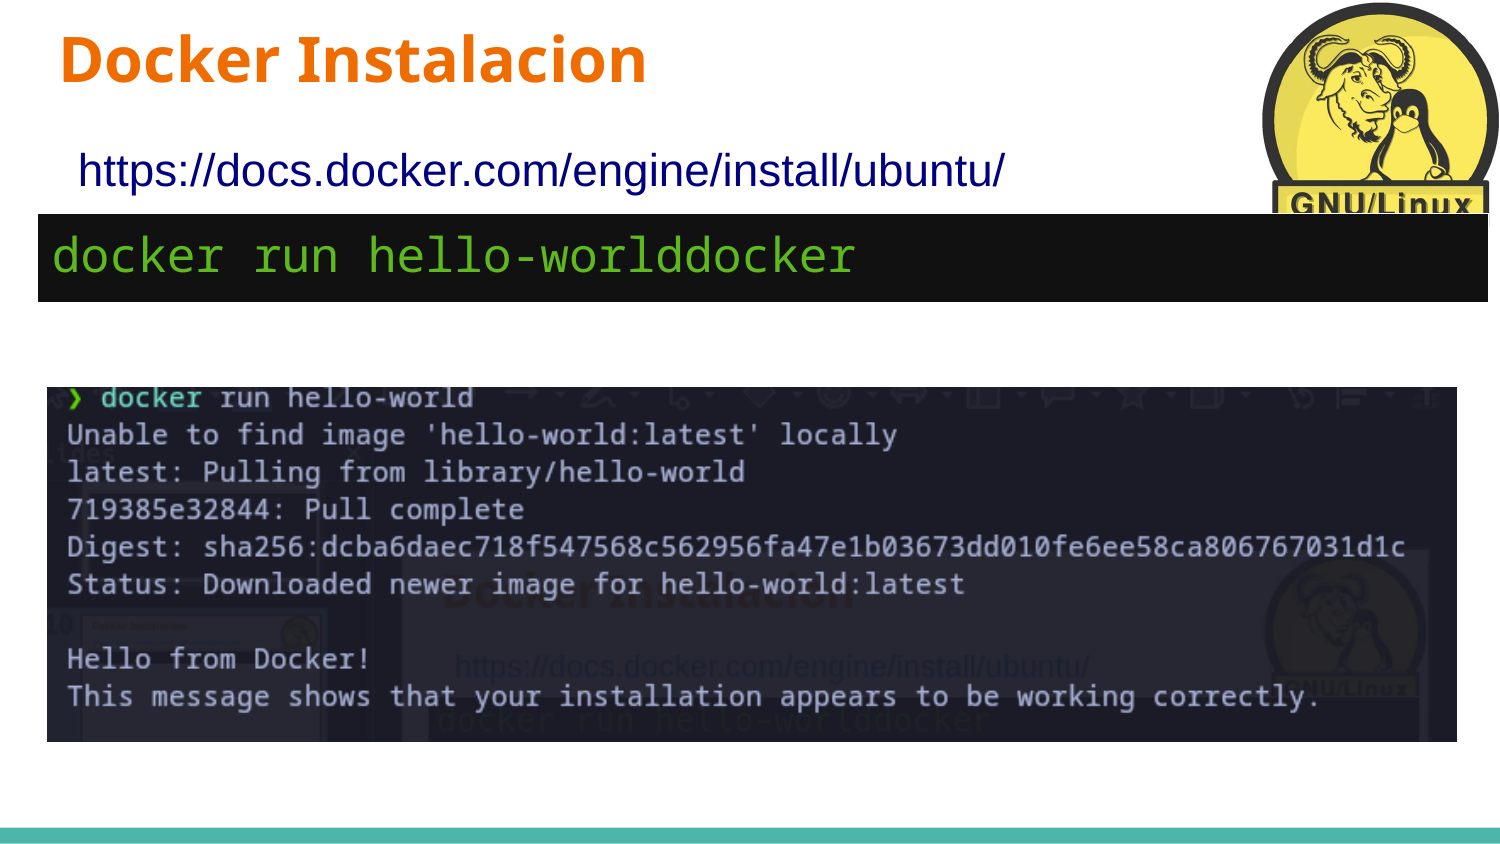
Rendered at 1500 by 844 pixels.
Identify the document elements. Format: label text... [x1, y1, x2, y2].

table_header docker run hello-worlddocker [38, 214, 1488, 302]
picture [47, 387, 1457, 742]
picture [1260, 0, 1500, 240]
text_box https://docs.docker.com/engine/install/ubuntu/ [63, 137, 1216, 214]
title Docker Instalacion [43, 0, 1260, 116]
